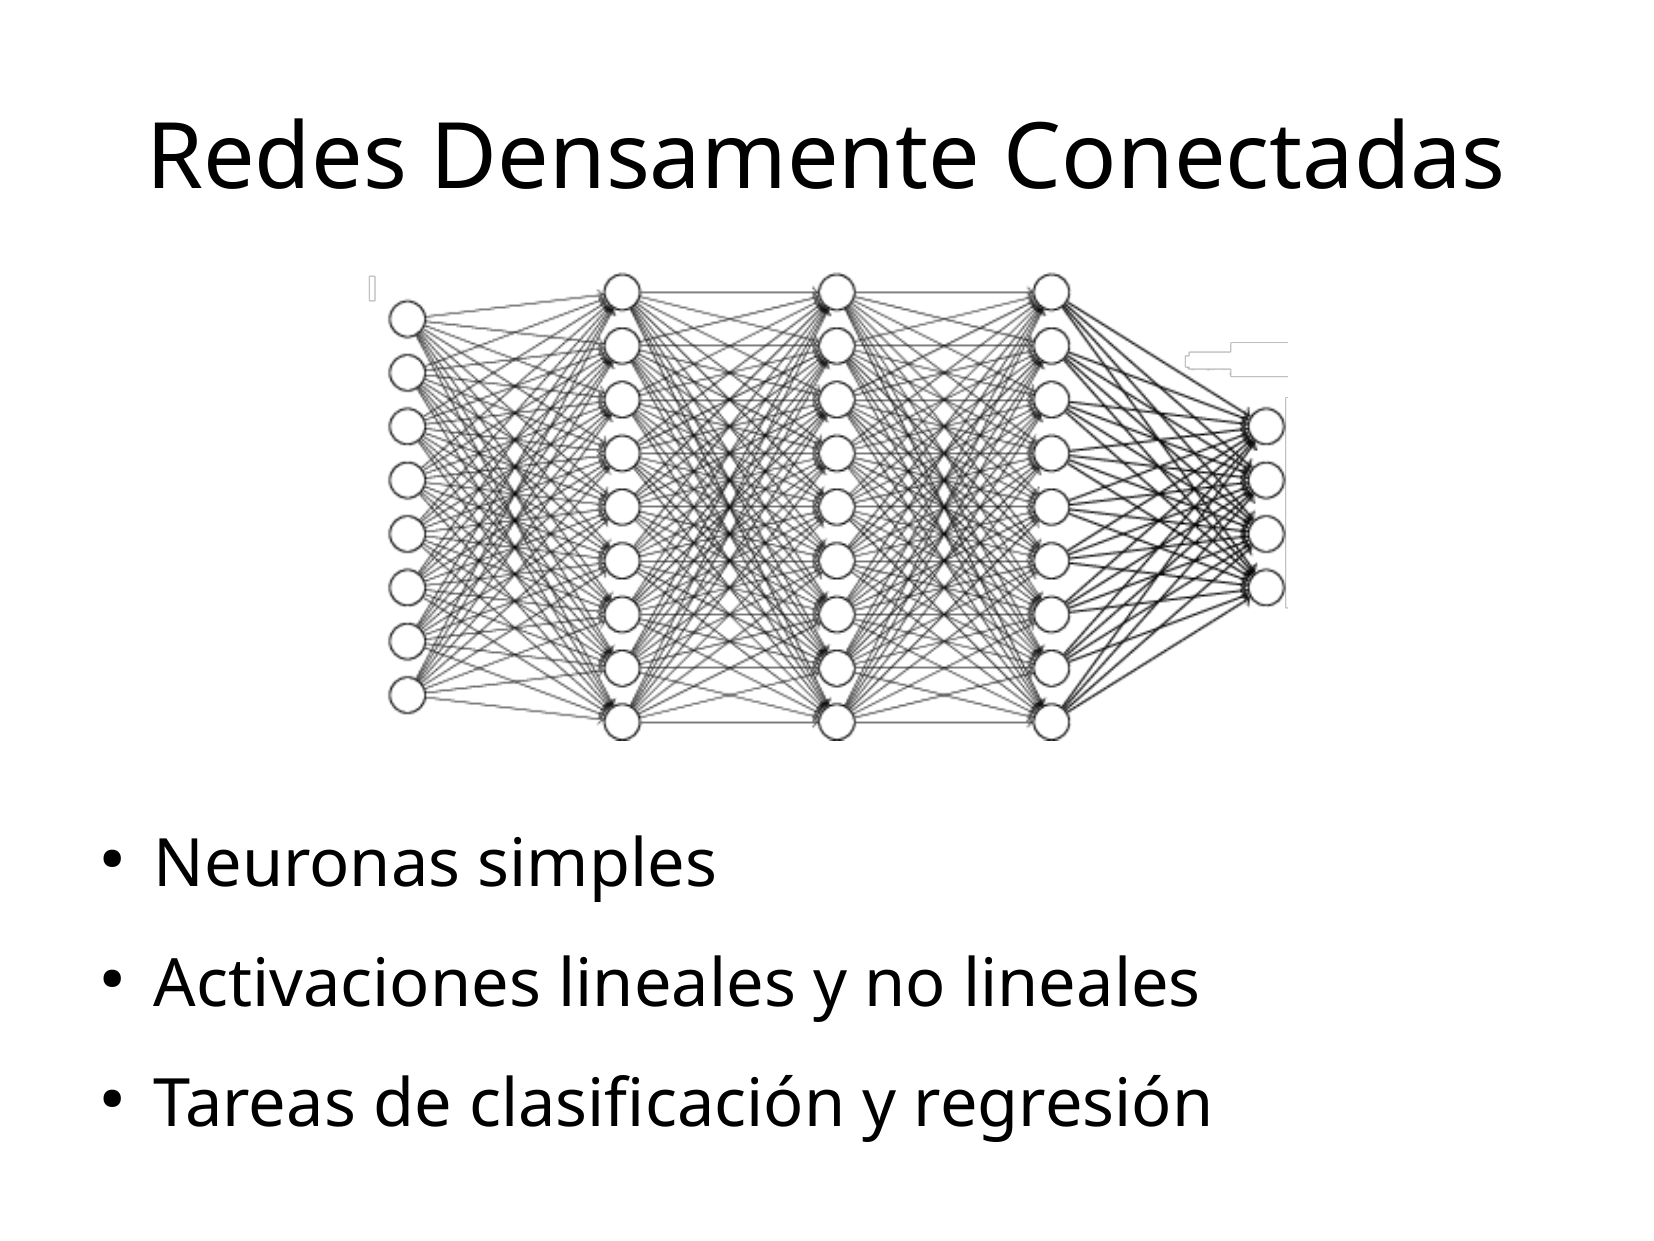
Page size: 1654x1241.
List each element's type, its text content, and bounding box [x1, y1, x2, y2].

picture [366, 271, 1288, 741]
list Neuronas simples Activaciones lineales y no lineales Tareas de clasificación y regresión [82, 814, 1465, 1211]
title Redes Densamente Conectadas [82, 49, 1571, 257]
